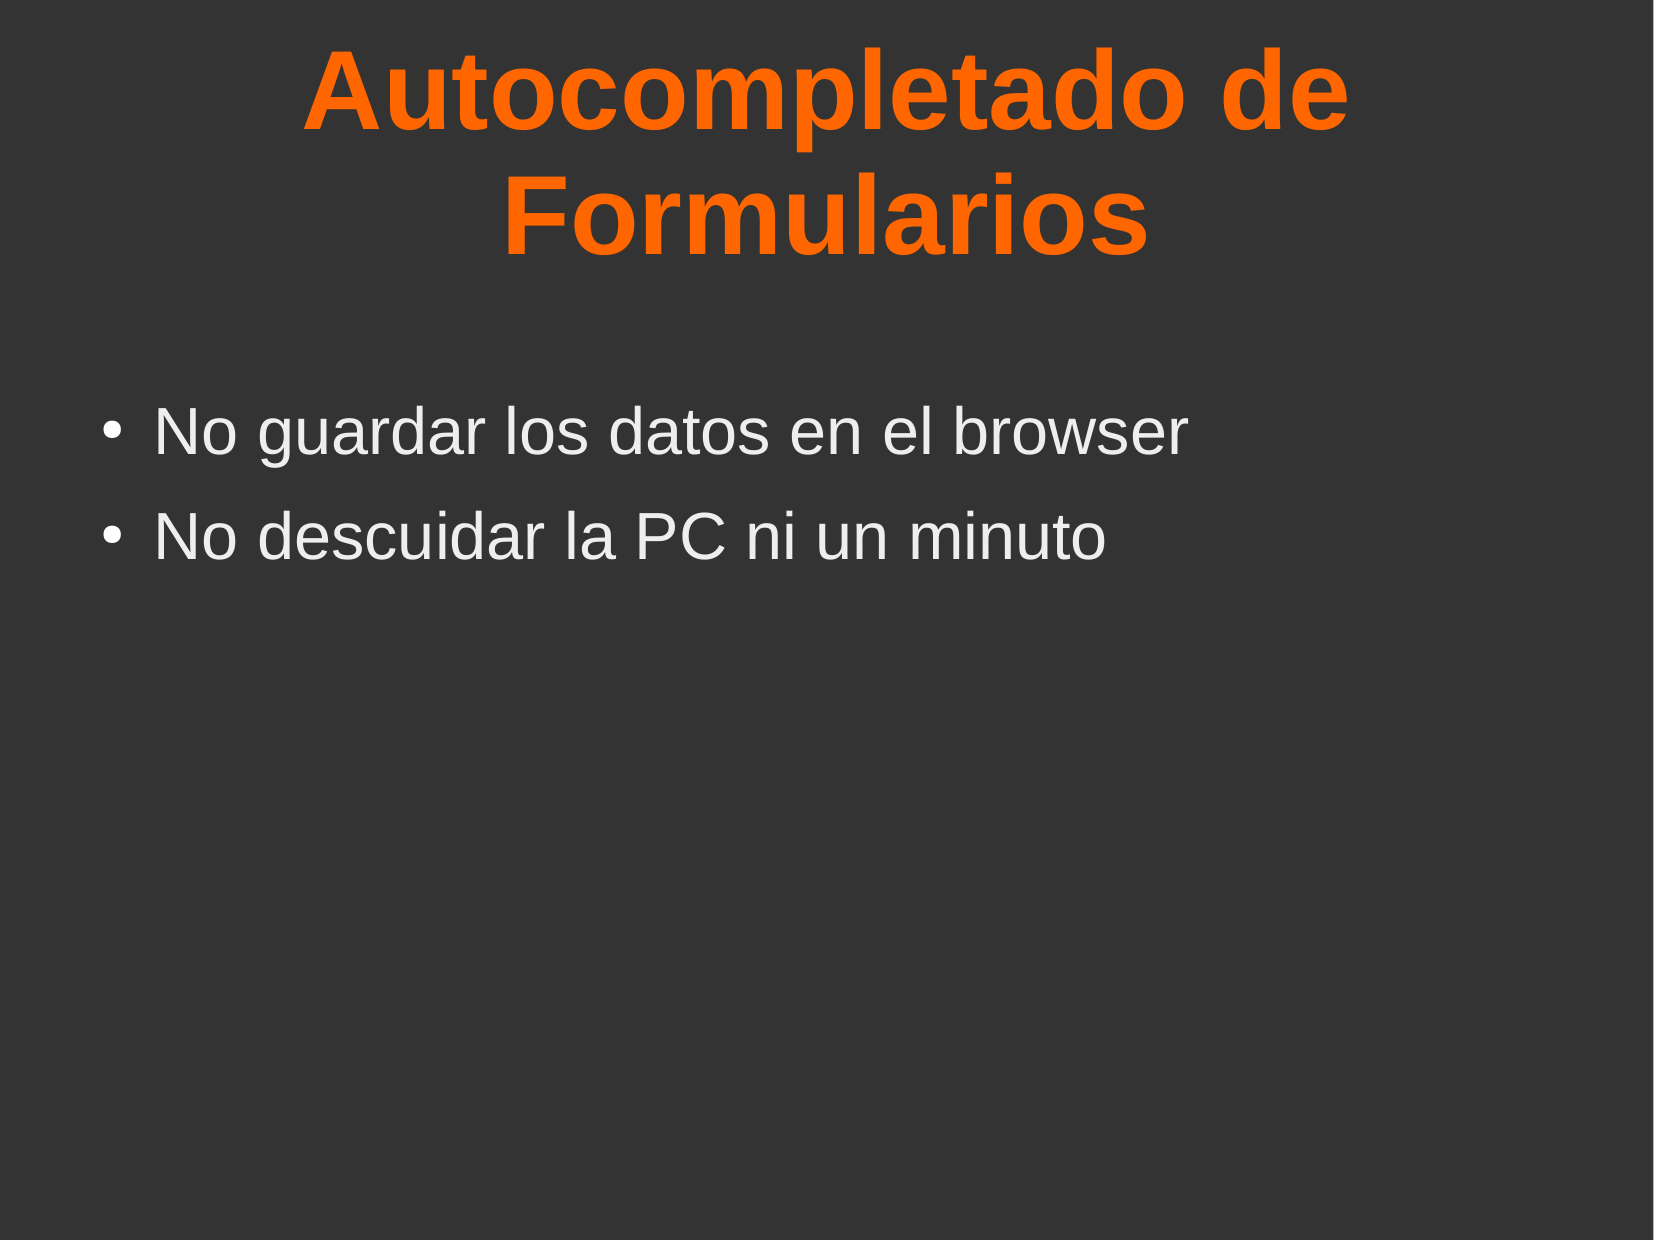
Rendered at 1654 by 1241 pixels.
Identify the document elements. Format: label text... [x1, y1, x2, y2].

list No guardar los datos en el browser No descuidar la PC ni un minuto [82, 290, 1571, 1010]
title Autocompletado de Formularios [82, 27, 1571, 279]
